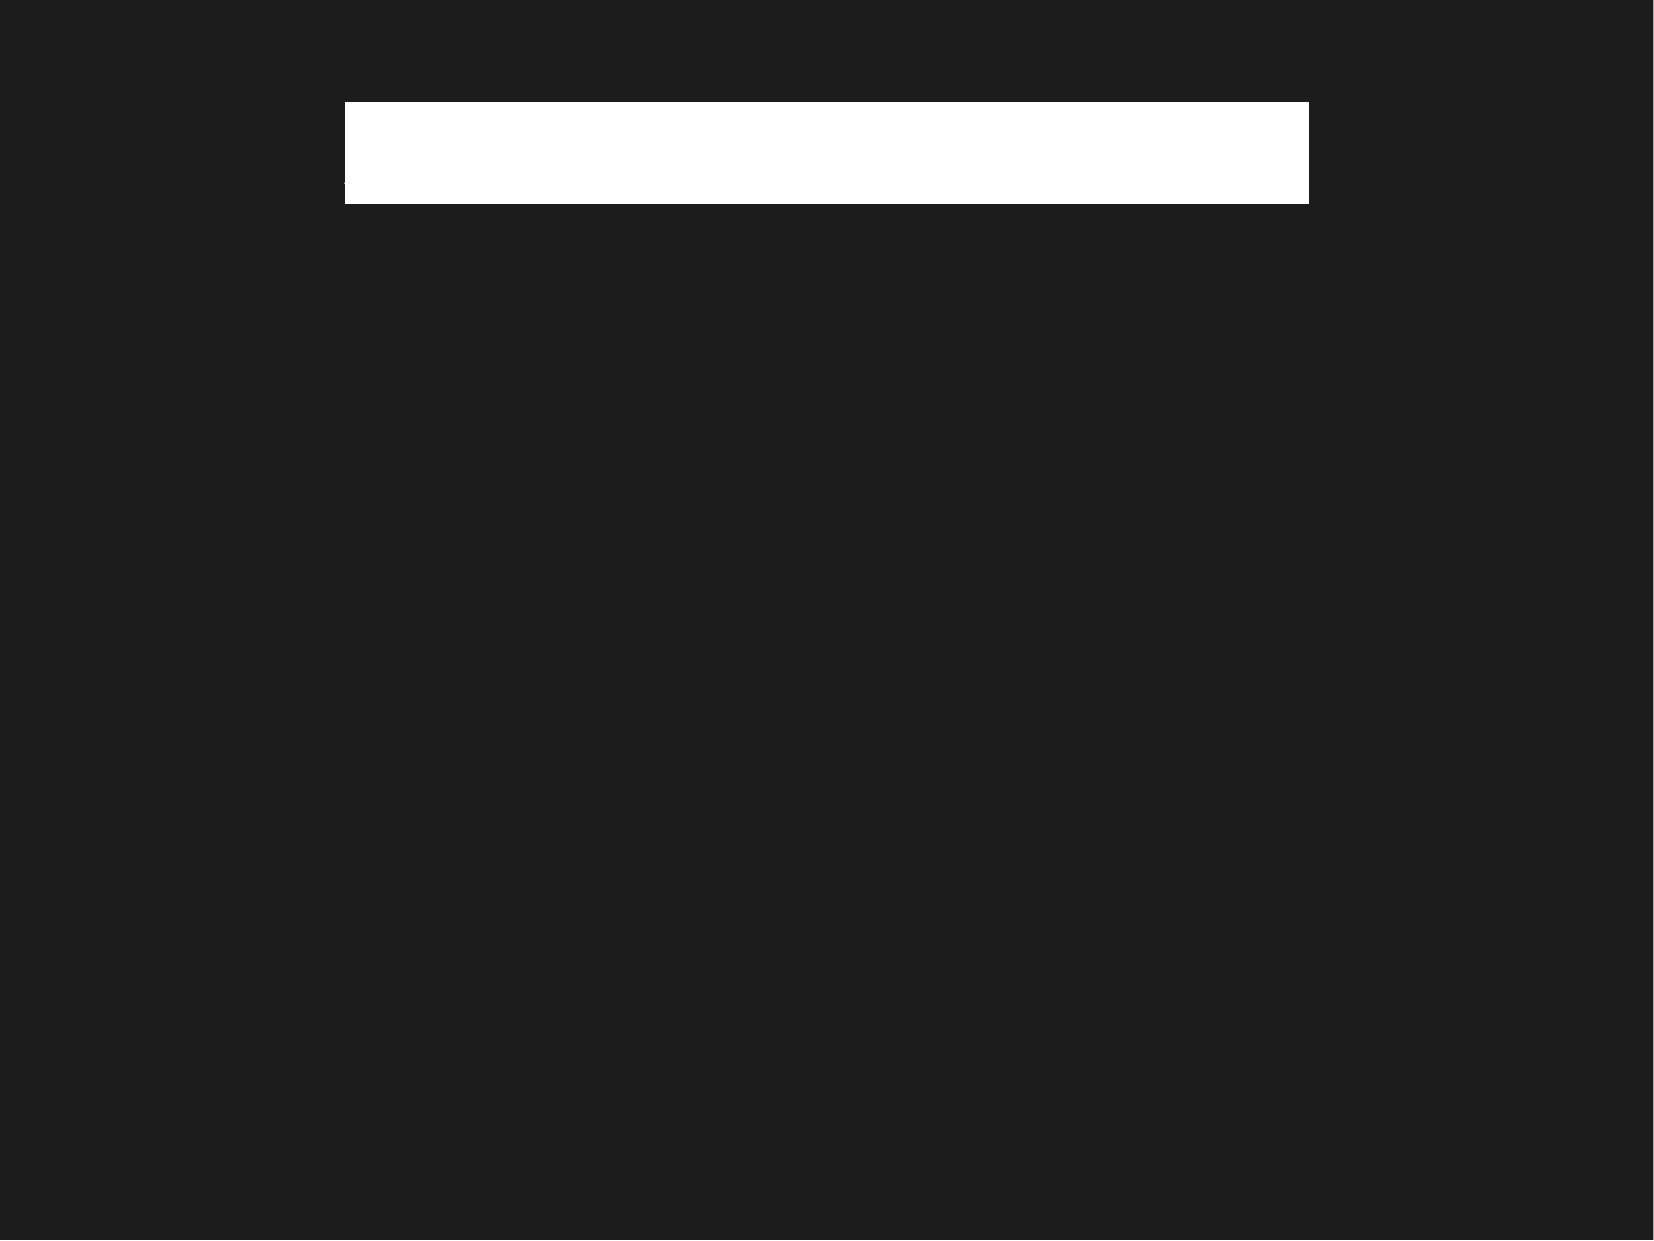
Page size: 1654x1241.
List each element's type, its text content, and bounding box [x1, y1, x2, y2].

title A little bit about Parsers [82, 49, 1571, 257]
